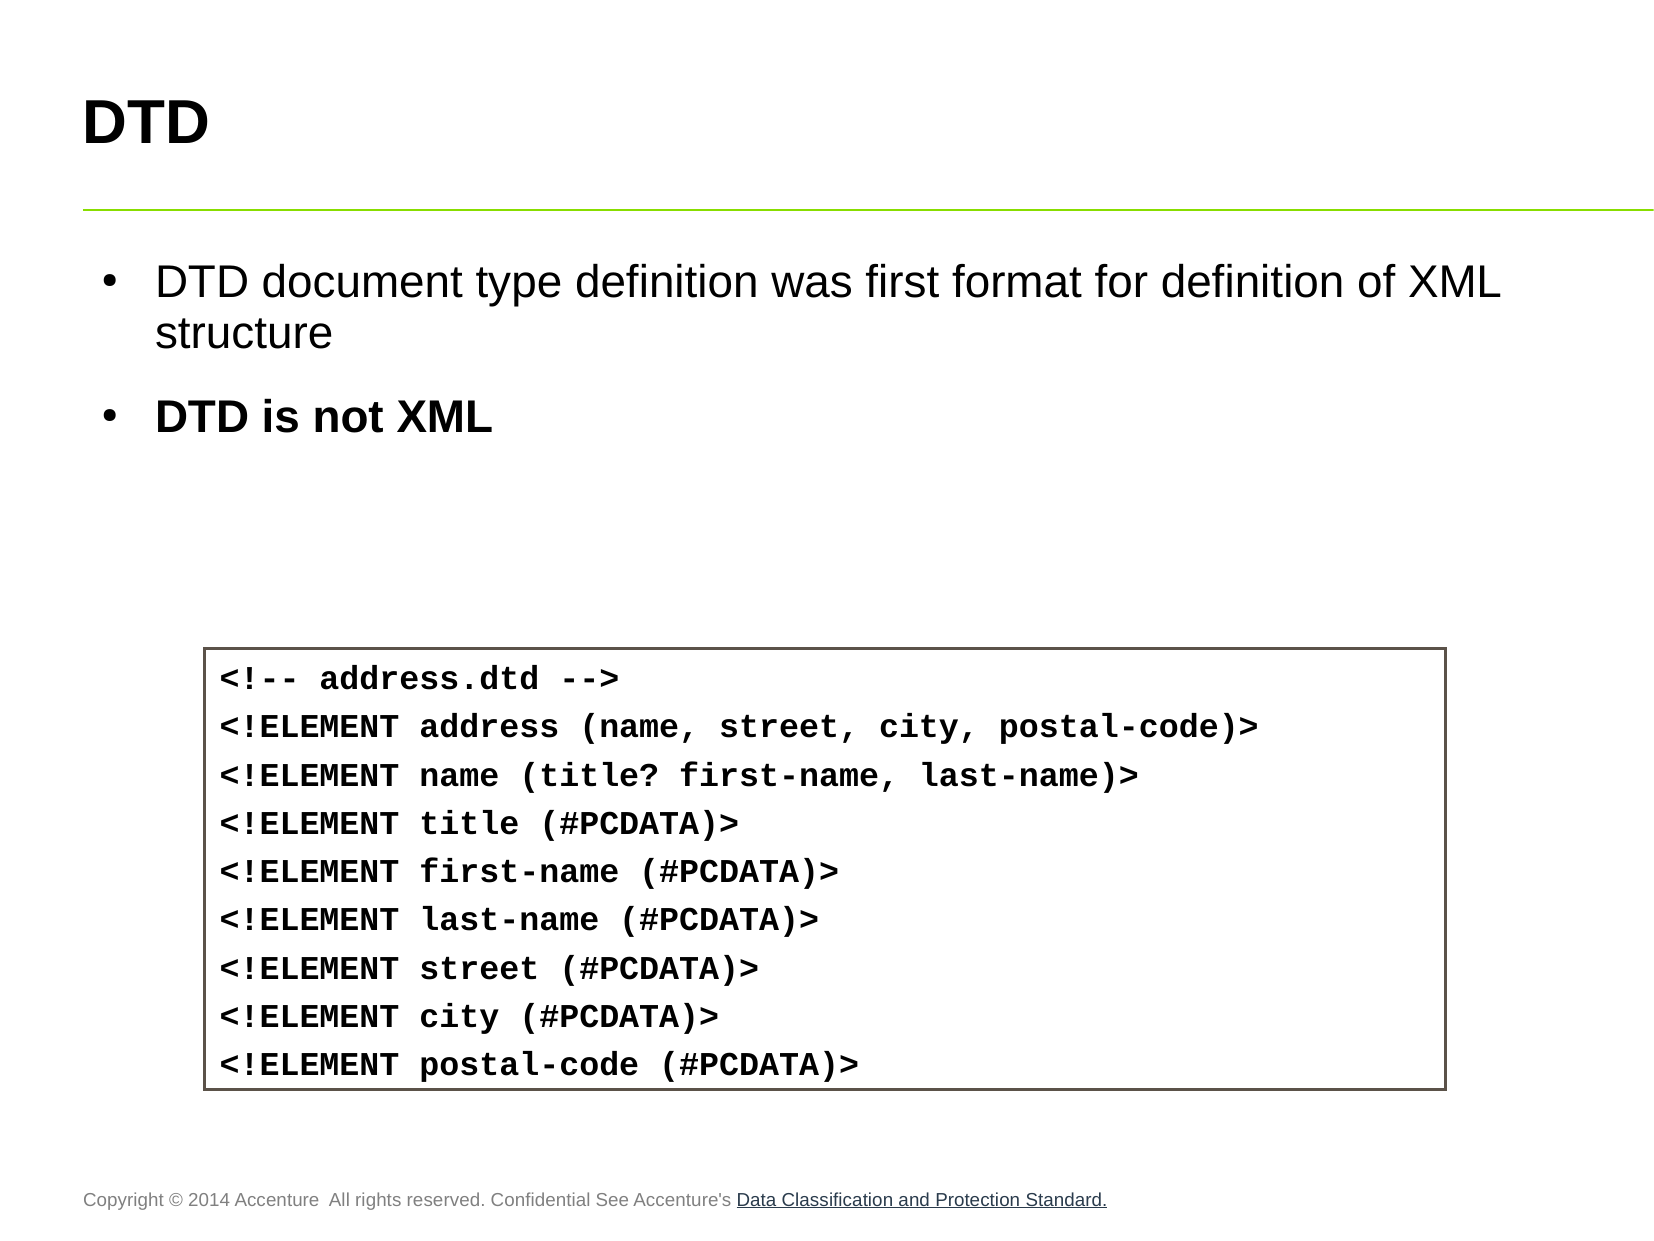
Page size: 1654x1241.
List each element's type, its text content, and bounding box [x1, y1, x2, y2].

title DTD [82, 49, 1571, 196]
list DTD document type definition was first format for definition of XML structure DTD is not XML [84, 255, 1573, 1166]
text_box <!-- address.dtd --> <!ELEMENT address (name, street, city, postal-code)> <!ELEMENT name (title? first-name, last-name)> <!ELEMENT title (#PCDATA)> <!ELEMENT first-name (#PCDATA)> <!ELEMENT last-name (#PCDATA)> <!ELEMENT street (#PCDATA)> <!ELEMENT city (#PCDATA)> <!ELEMENT postal-code (#PCDATA)> [204, 648, 1446, 1090]
